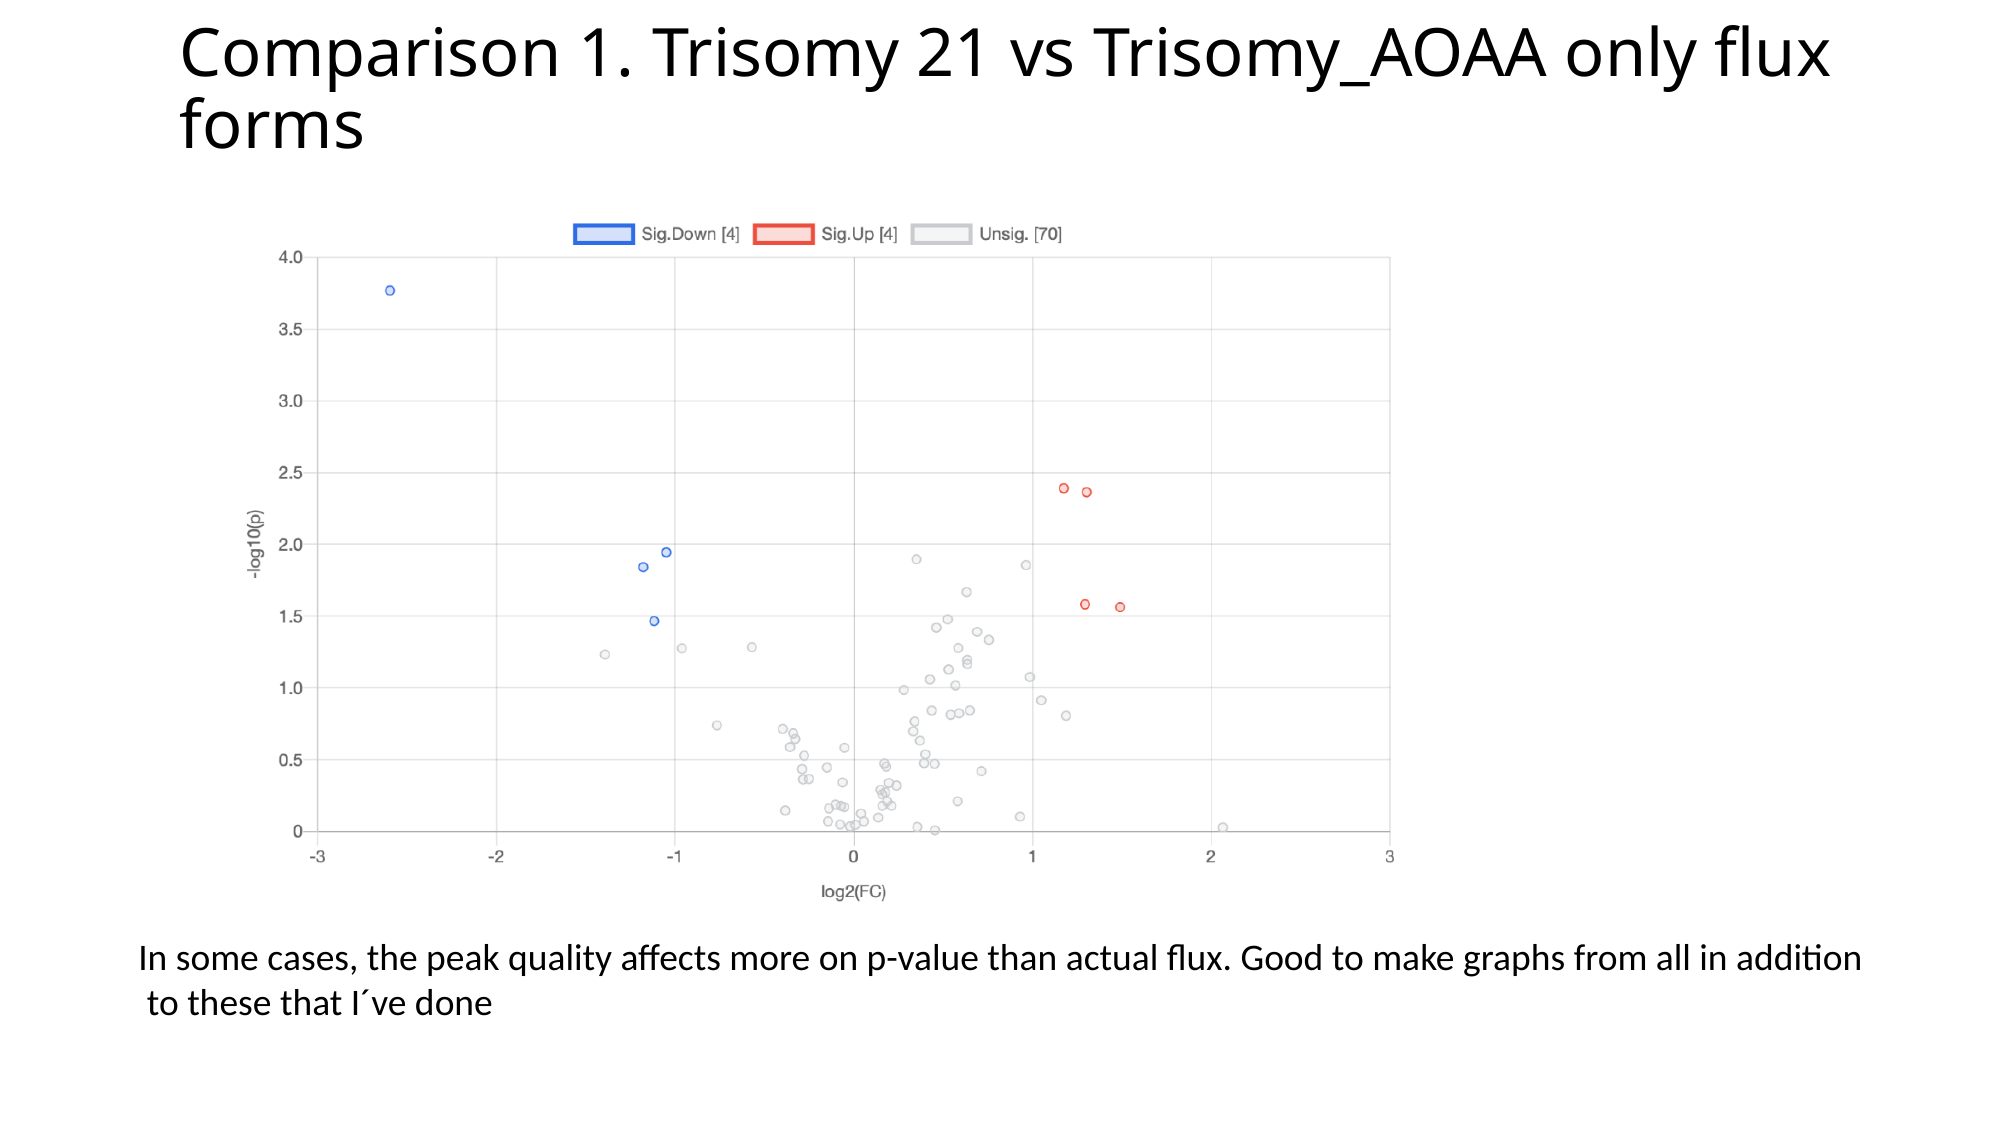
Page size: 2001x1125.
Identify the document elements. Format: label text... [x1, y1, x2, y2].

picture [235, 190, 1451, 925]
title Comparison 1. Trisomy 21 vs Trisomy_AOAA only flux forms [164, 11, 1890, 230]
text_box In some cases, the peak quality affects more on p-value than actual flux. Good to make graphs from all in addition to these that I´ve done [123, 925, 1880, 1031]
